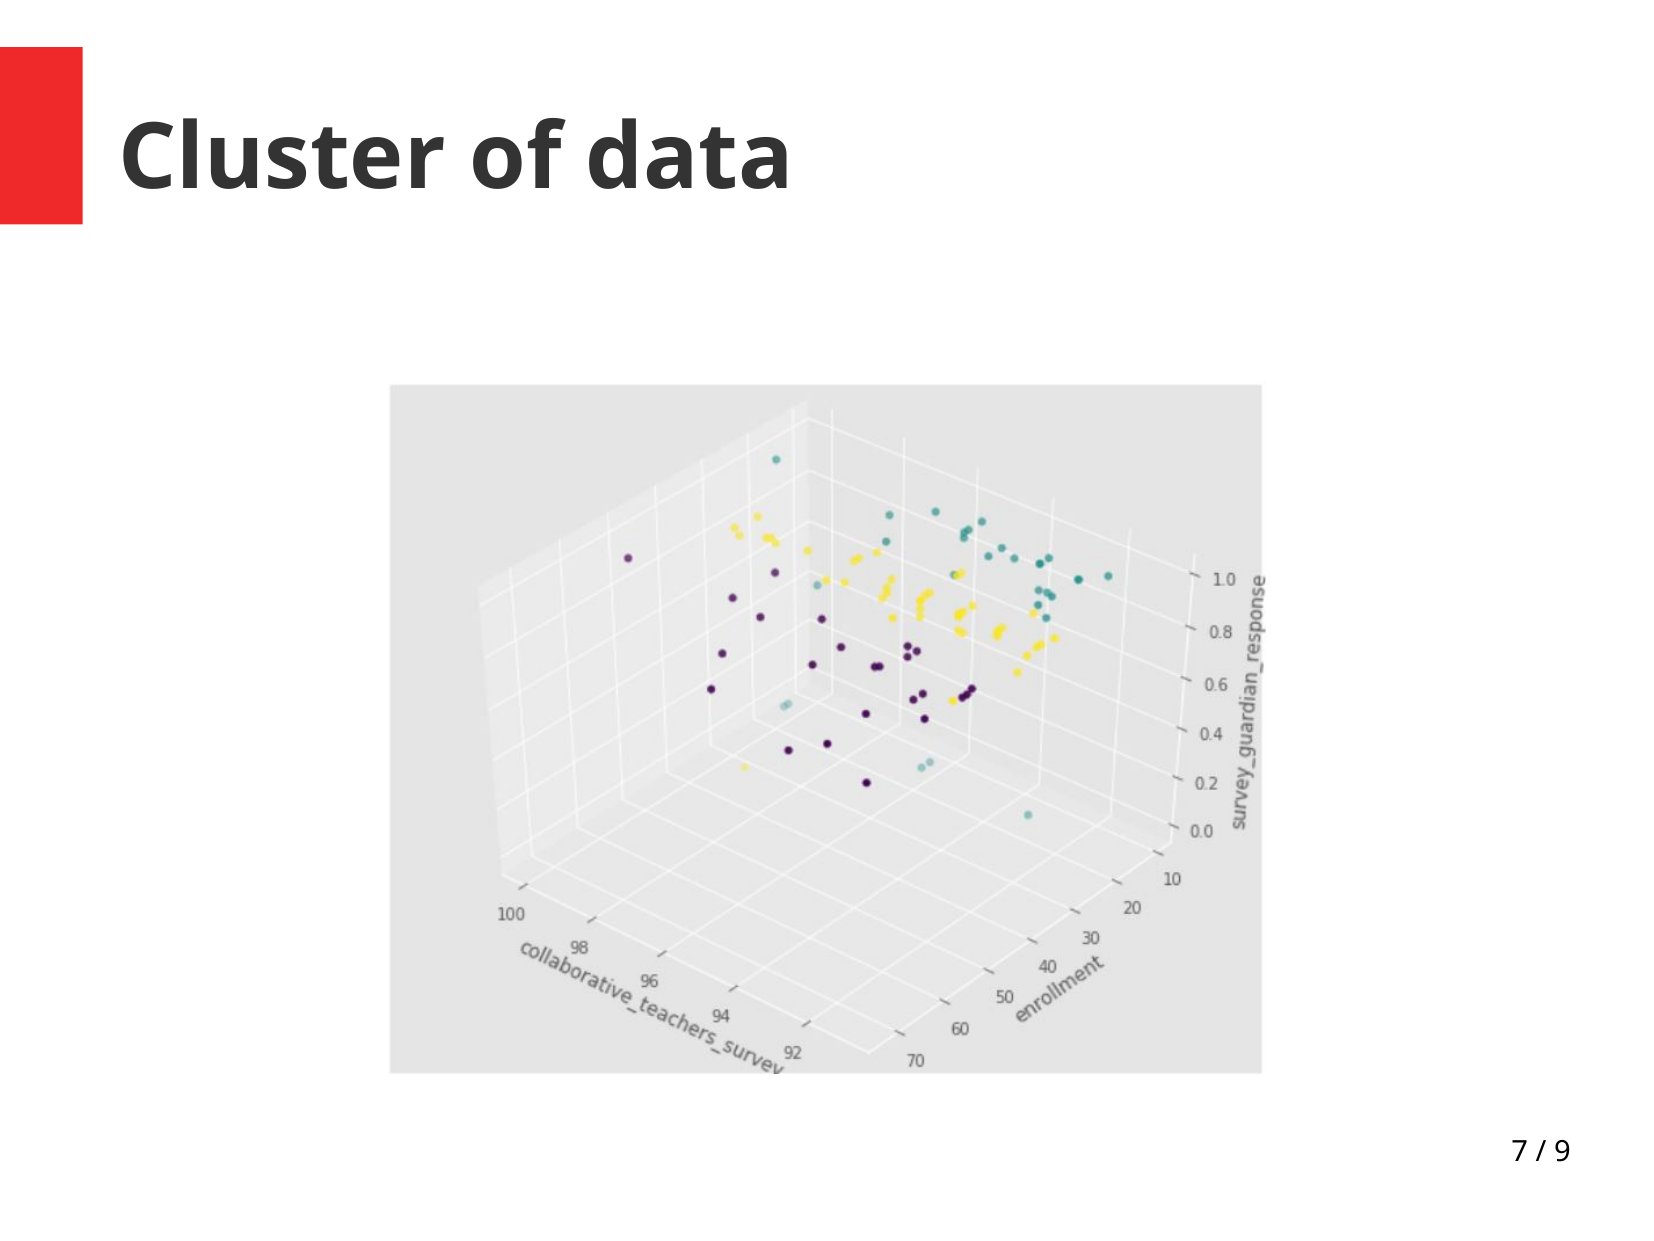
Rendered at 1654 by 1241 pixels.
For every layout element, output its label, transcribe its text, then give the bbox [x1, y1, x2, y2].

title Cluster of data [118, 49, 1571, 257]
picture [387, 354, 1266, 1074]
